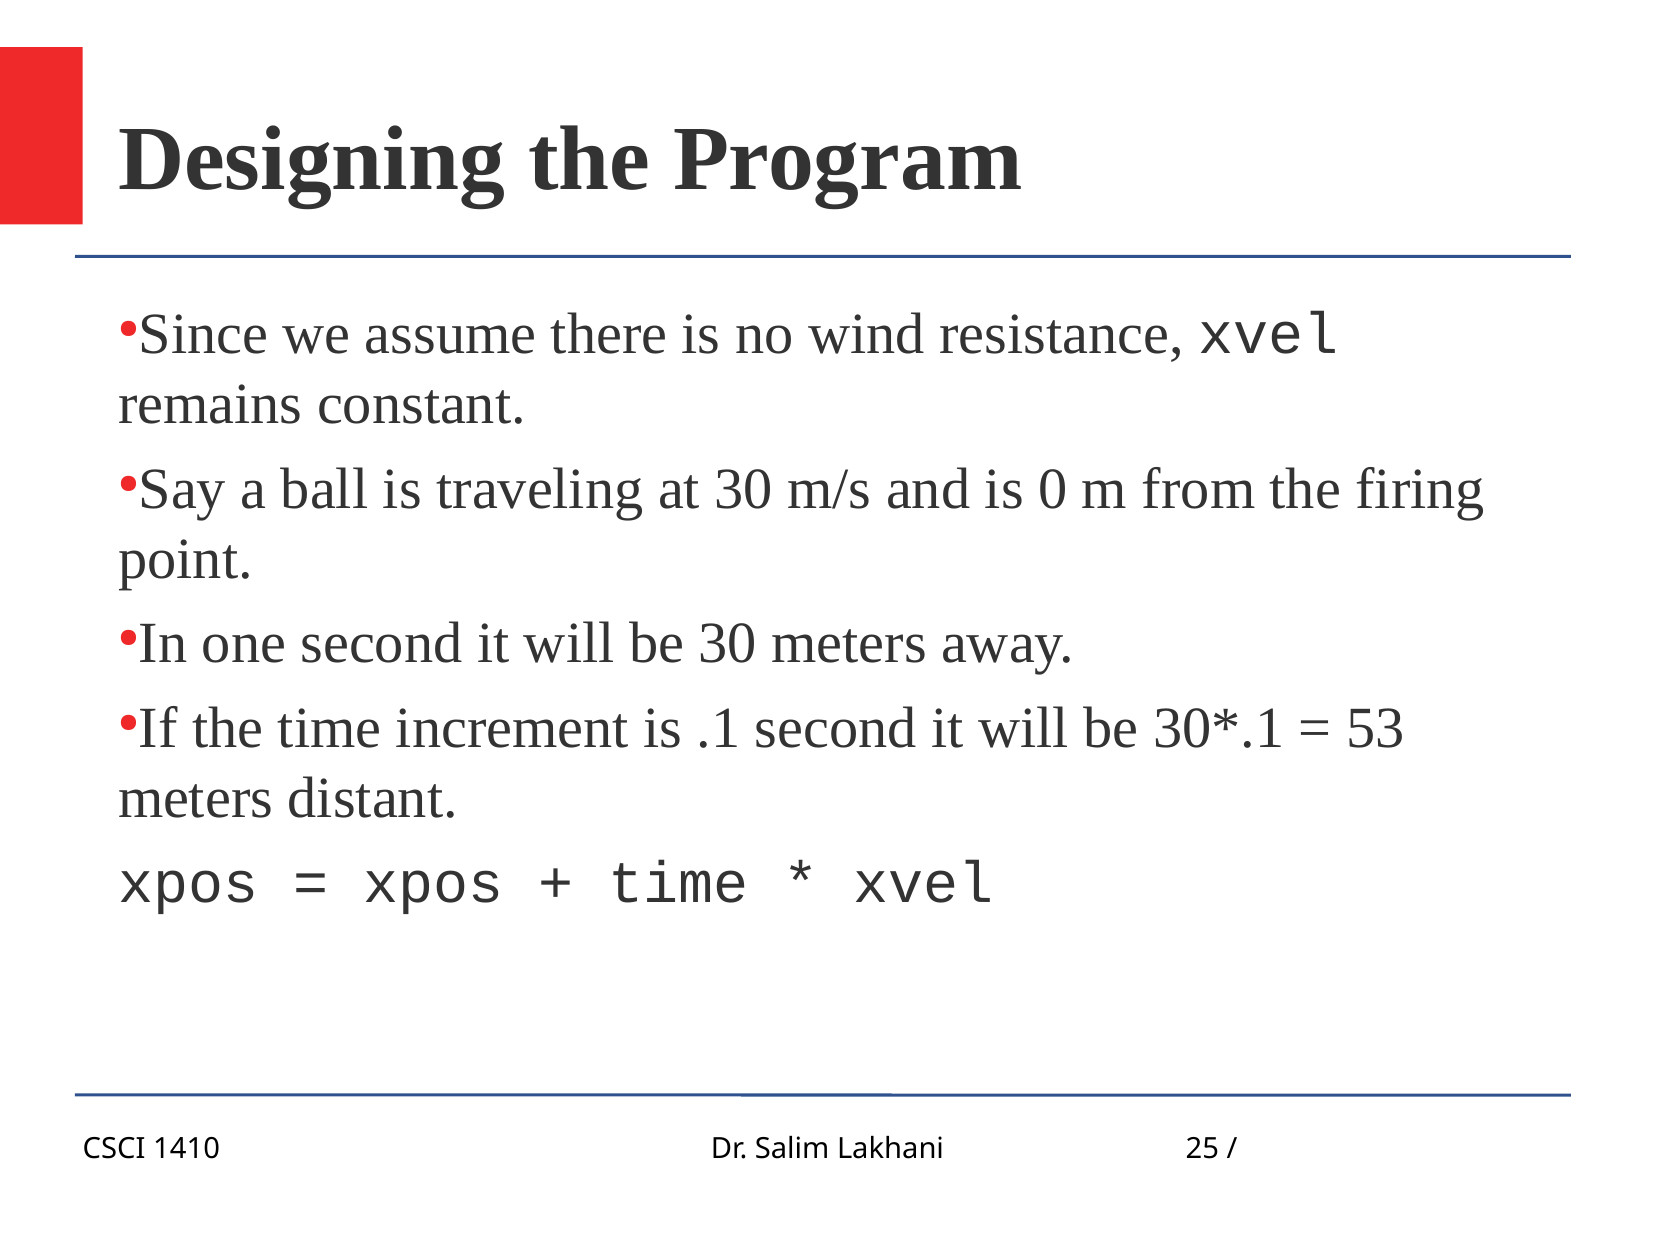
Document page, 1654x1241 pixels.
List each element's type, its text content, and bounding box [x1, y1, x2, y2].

text_box / [1185, 1129, 1571, 1216]
title Designing the Program [118, 49, 1571, 257]
text_box Dr. Salim Lakhani [565, 1129, 1090, 1216]
text_box CSCI 1410 [82, 1129, 468, 1216]
list Since we assume there is no wind resistance, xvel remains constant. Say a ball is traveling at 30 m/s and is 0 m from the firing point. In one second it will be 30 meters away. If the time increment is .1 second it will be 30*.1 = 53 meters distant. xpos = xpos + time * xvel [118, 295, 1536, 1080]
